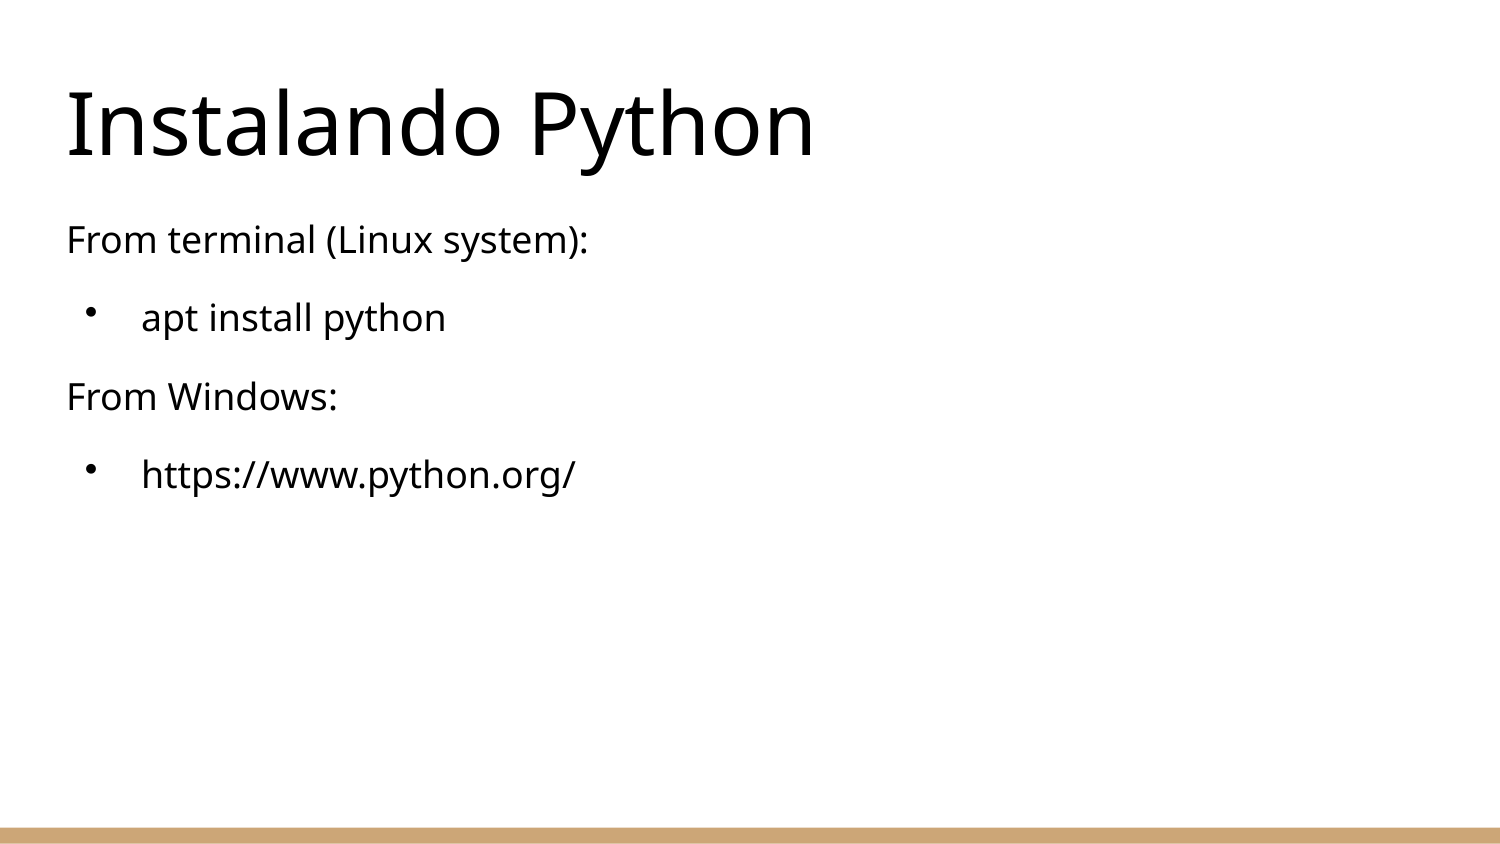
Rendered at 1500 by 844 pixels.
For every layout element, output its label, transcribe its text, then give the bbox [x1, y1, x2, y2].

title Instalando Python [51, 51, 1449, 189]
list From terminal (Linux system): apt install python From Windows: https://www.python.org/ [51, 200, 1449, 752]
